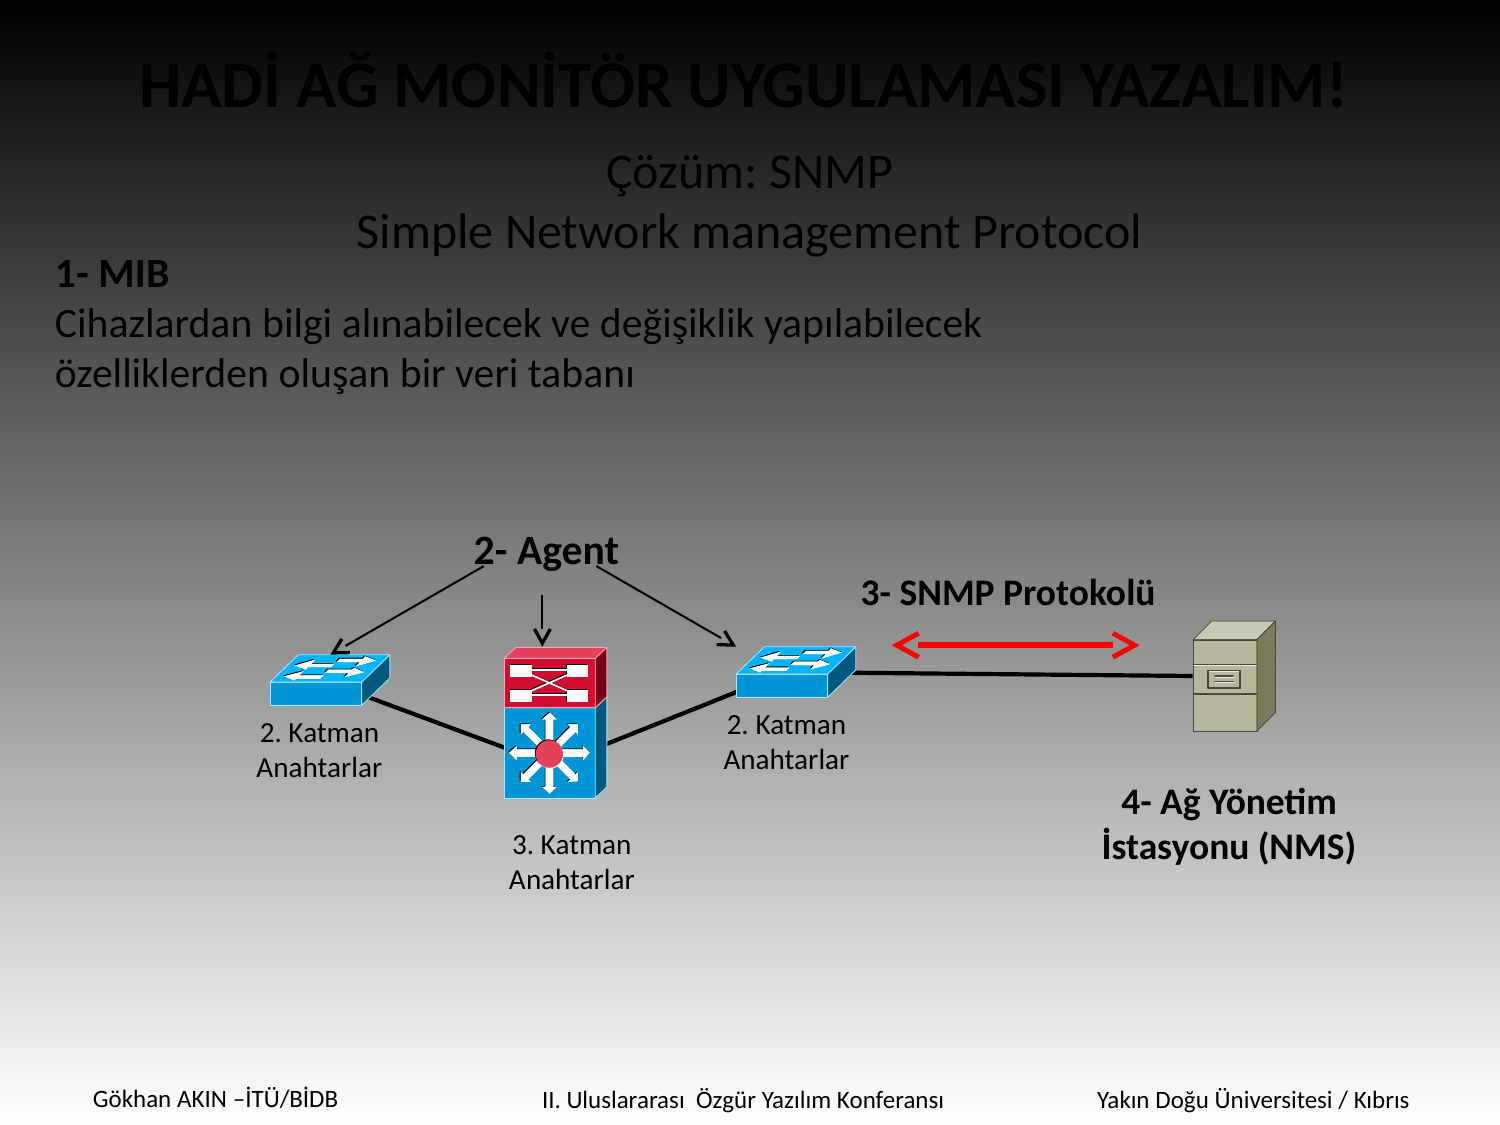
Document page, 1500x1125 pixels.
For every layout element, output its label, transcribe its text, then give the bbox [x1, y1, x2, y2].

text_box 2. Katman Anahtarlar [155, 706, 484, 791]
picture [763, 653, 798, 661]
picture [503, 646, 609, 800]
picture [297, 661, 332, 669]
text_box HADİ AĞ MONİTÖR UYGULAMASI YAZALIM! [76, 33, 1412, 129]
text_box 3- SNMP Protokolü [845, 560, 1171, 620]
text_box 3. Katman Anahtarlar [407, 817, 737, 903]
picture [327, 669, 361, 676]
picture [338, 657, 373, 665]
text_box Çözüm: SNMP Simple Network management Protocol [342, 130, 1158, 266]
picture [270, 654, 330, 682]
picture [362, 654, 391, 706]
picture [736, 646, 829, 674]
picture [1192, 620, 1276, 732]
picture [287, 672, 321, 679]
picture [828, 646, 857, 698]
text_box 2. Katman Anahtarlar [622, 698, 951, 783]
text_box 2- Agent [382, 515, 711, 581]
picture [753, 664, 787, 671]
text_box 1- MIB Cihazlardan bilgi alınabilecek ve değişiklik yapılabilecek özelliklerden oluşan bir veri tabanı [40, 238, 1027, 404]
text_box 4- Ağ Yönetim İstasyonu (NMS) [1062, 769, 1397, 875]
picture [804, 649, 839, 657]
picture [792, 661, 827, 668]
